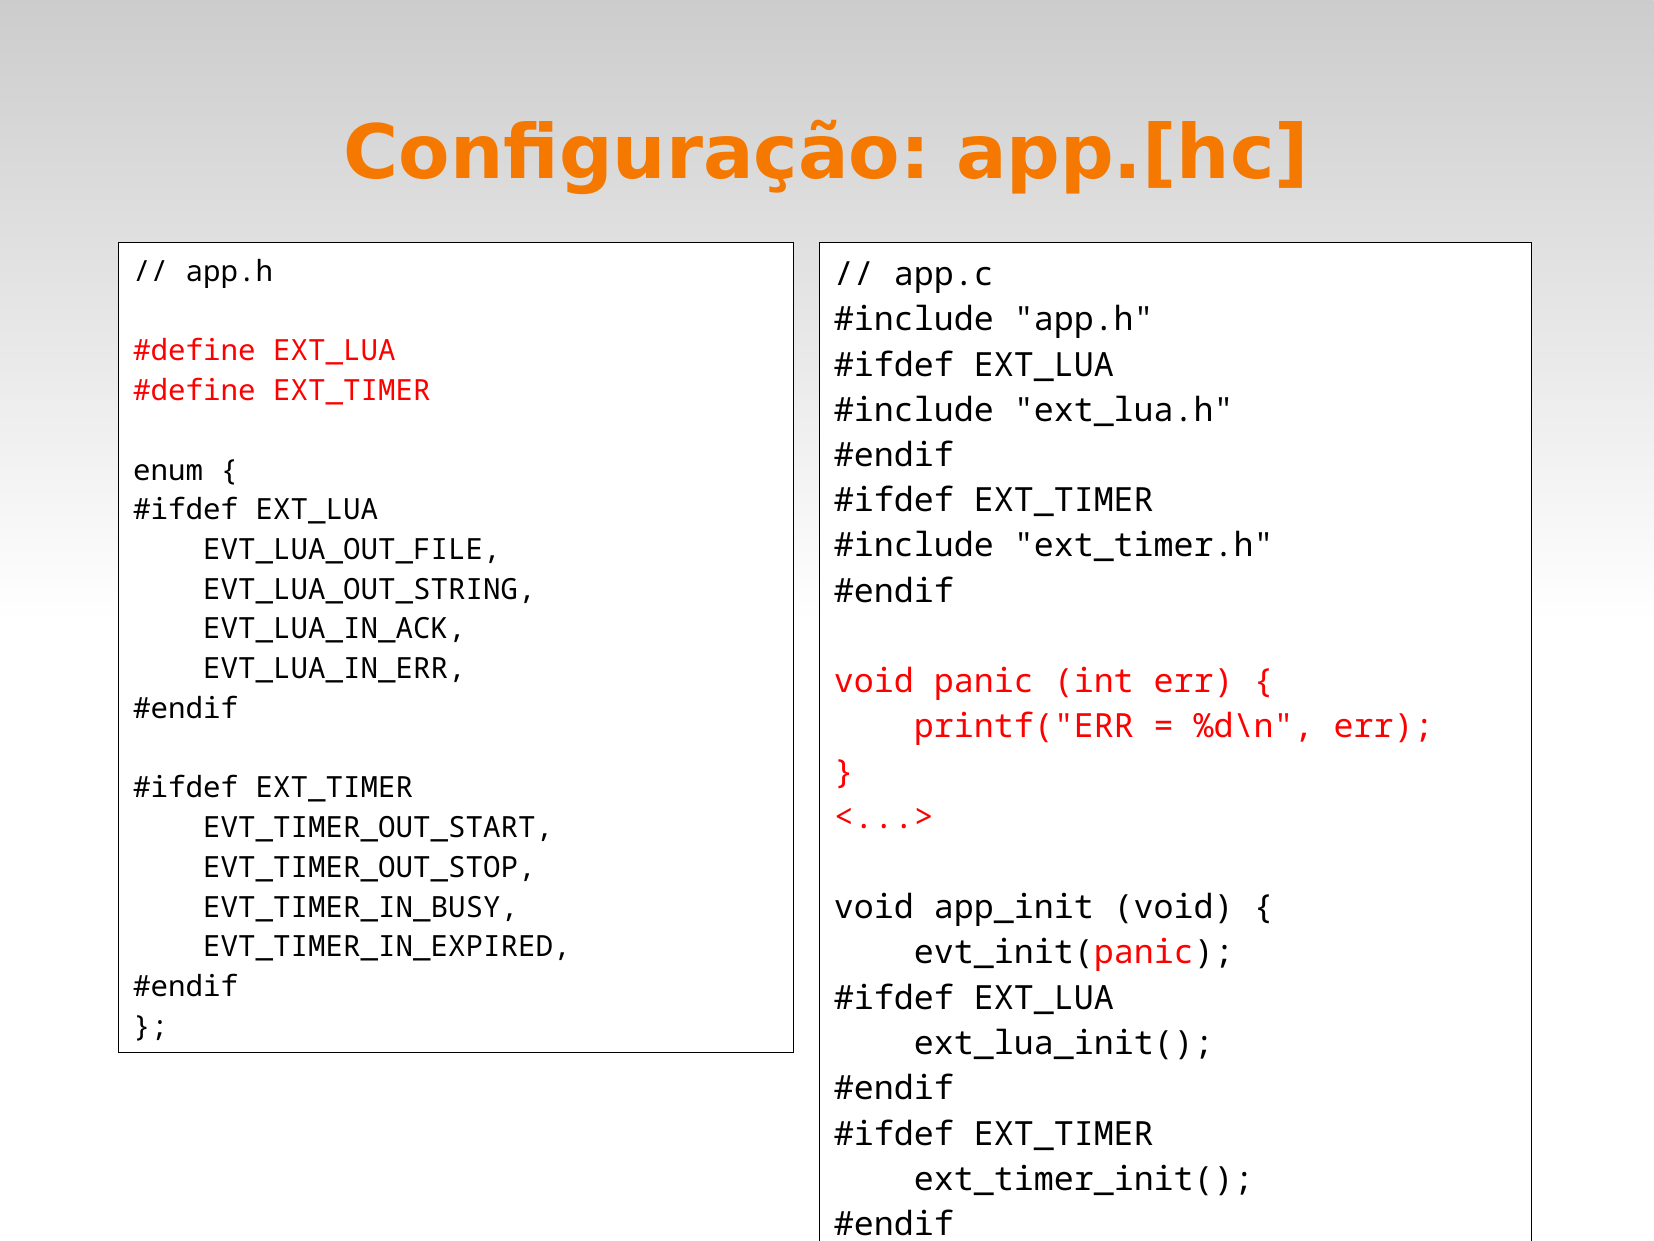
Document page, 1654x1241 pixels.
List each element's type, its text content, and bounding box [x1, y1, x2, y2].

title Configuração: app.[hc] [82, 49, 1571, 257]
text_box // app.c #include "app.h" #ifdef EXT_LUA #include "ext_lua.h" #endif #ifdef EXT_TIMER #include "ext_timer.h" #endif void panic (int err) { printf("ERR = %d\n", err); } <...> void app_init (void) { evt_init(panic); #ifdef EXT_LUA ext_lua_init(); #endif #ifdef EXT_TIMER ext_timer_init(); #endif <...> } [819, 242, 1532, 1212]
text_box // app.h #define EXT_LUA #define EXT_TIMER enum { #ifdef EXT_LUA EVT_LUA_OUT_FILE, EVT_LUA_OUT_STRING, EVT_LUA_IN_ACK, EVT_LUA_IN_ERR, #endif #ifdef EXT_TIMER EVT_TIMER_OUT_START, EVT_TIMER_OUT_STOP, EVT_TIMER_IN_BUSY, EVT_TIMER_IN_EXPIRED, #endif }; [118, 242, 794, 938]
